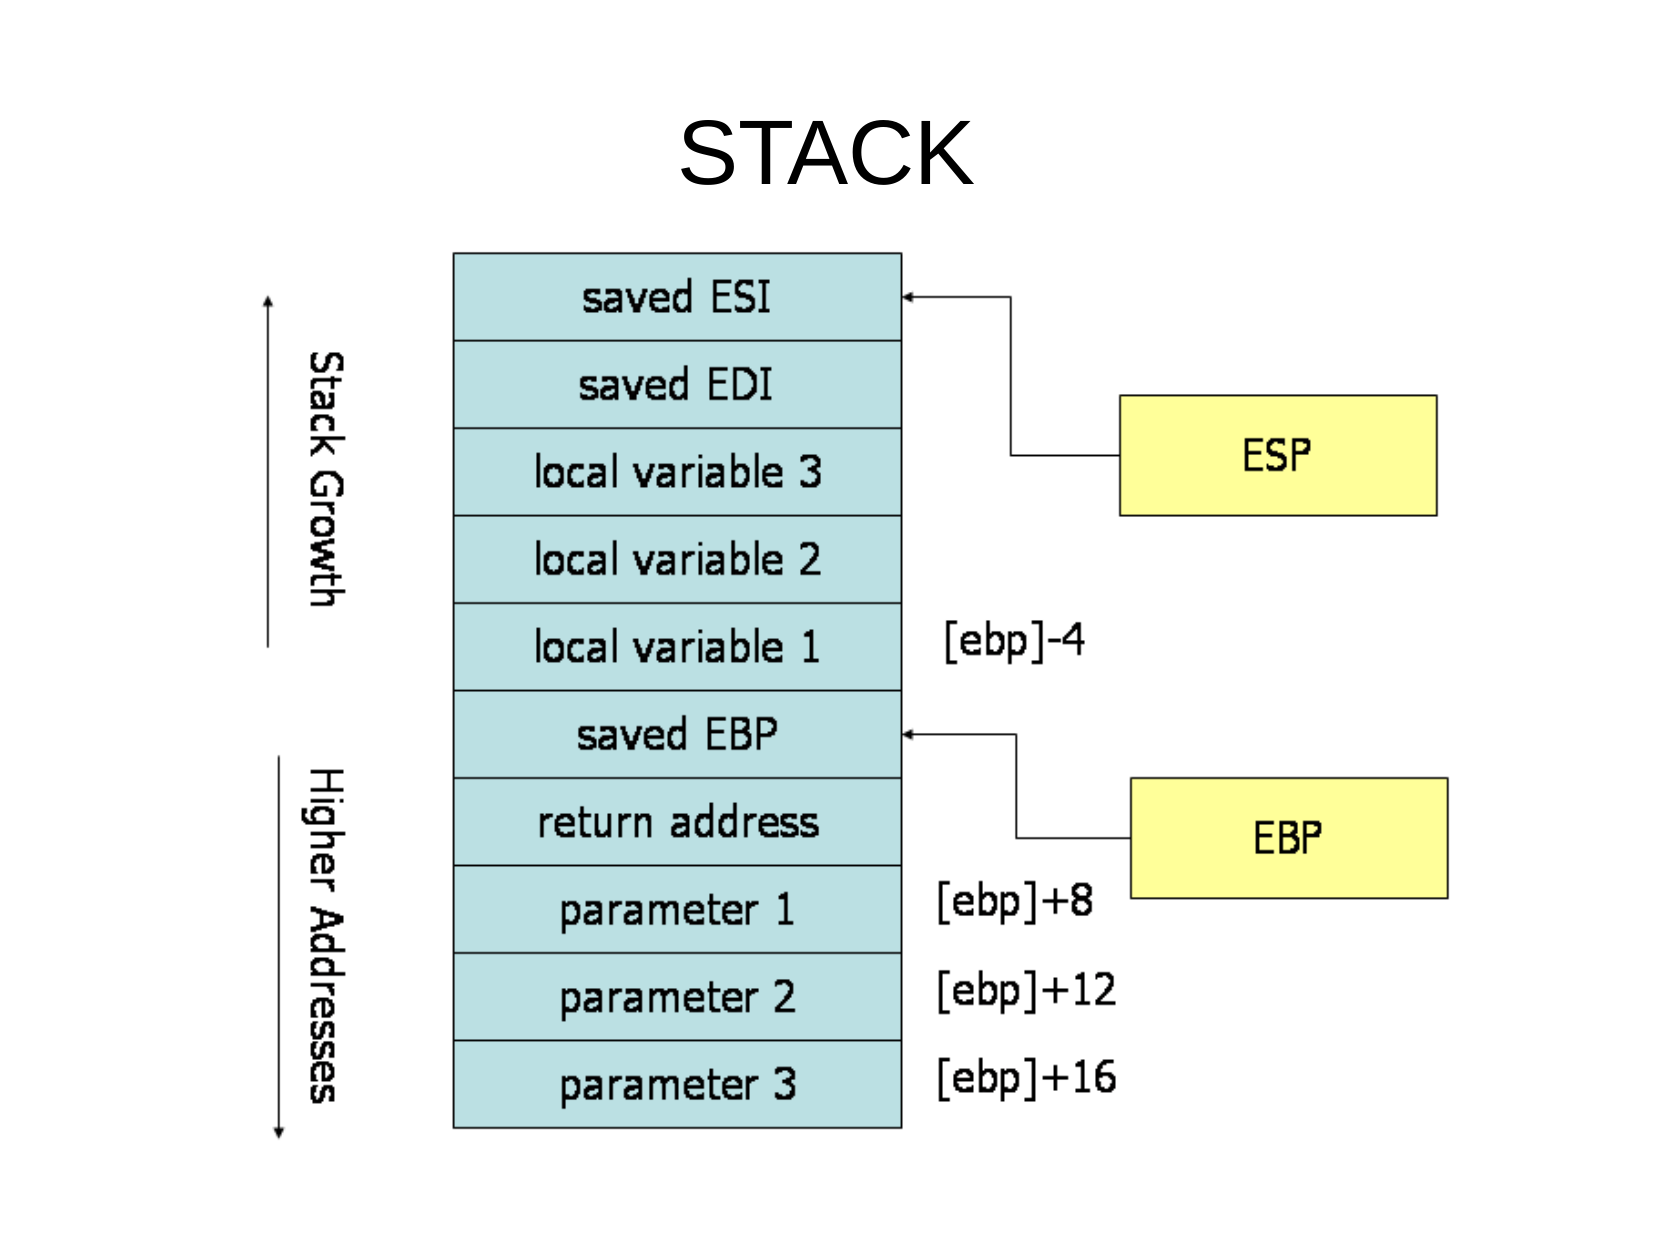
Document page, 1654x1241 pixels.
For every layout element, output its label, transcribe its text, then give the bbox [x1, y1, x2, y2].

title STACK [82, 49, 1571, 257]
picture [180, 209, 1491, 1193]
